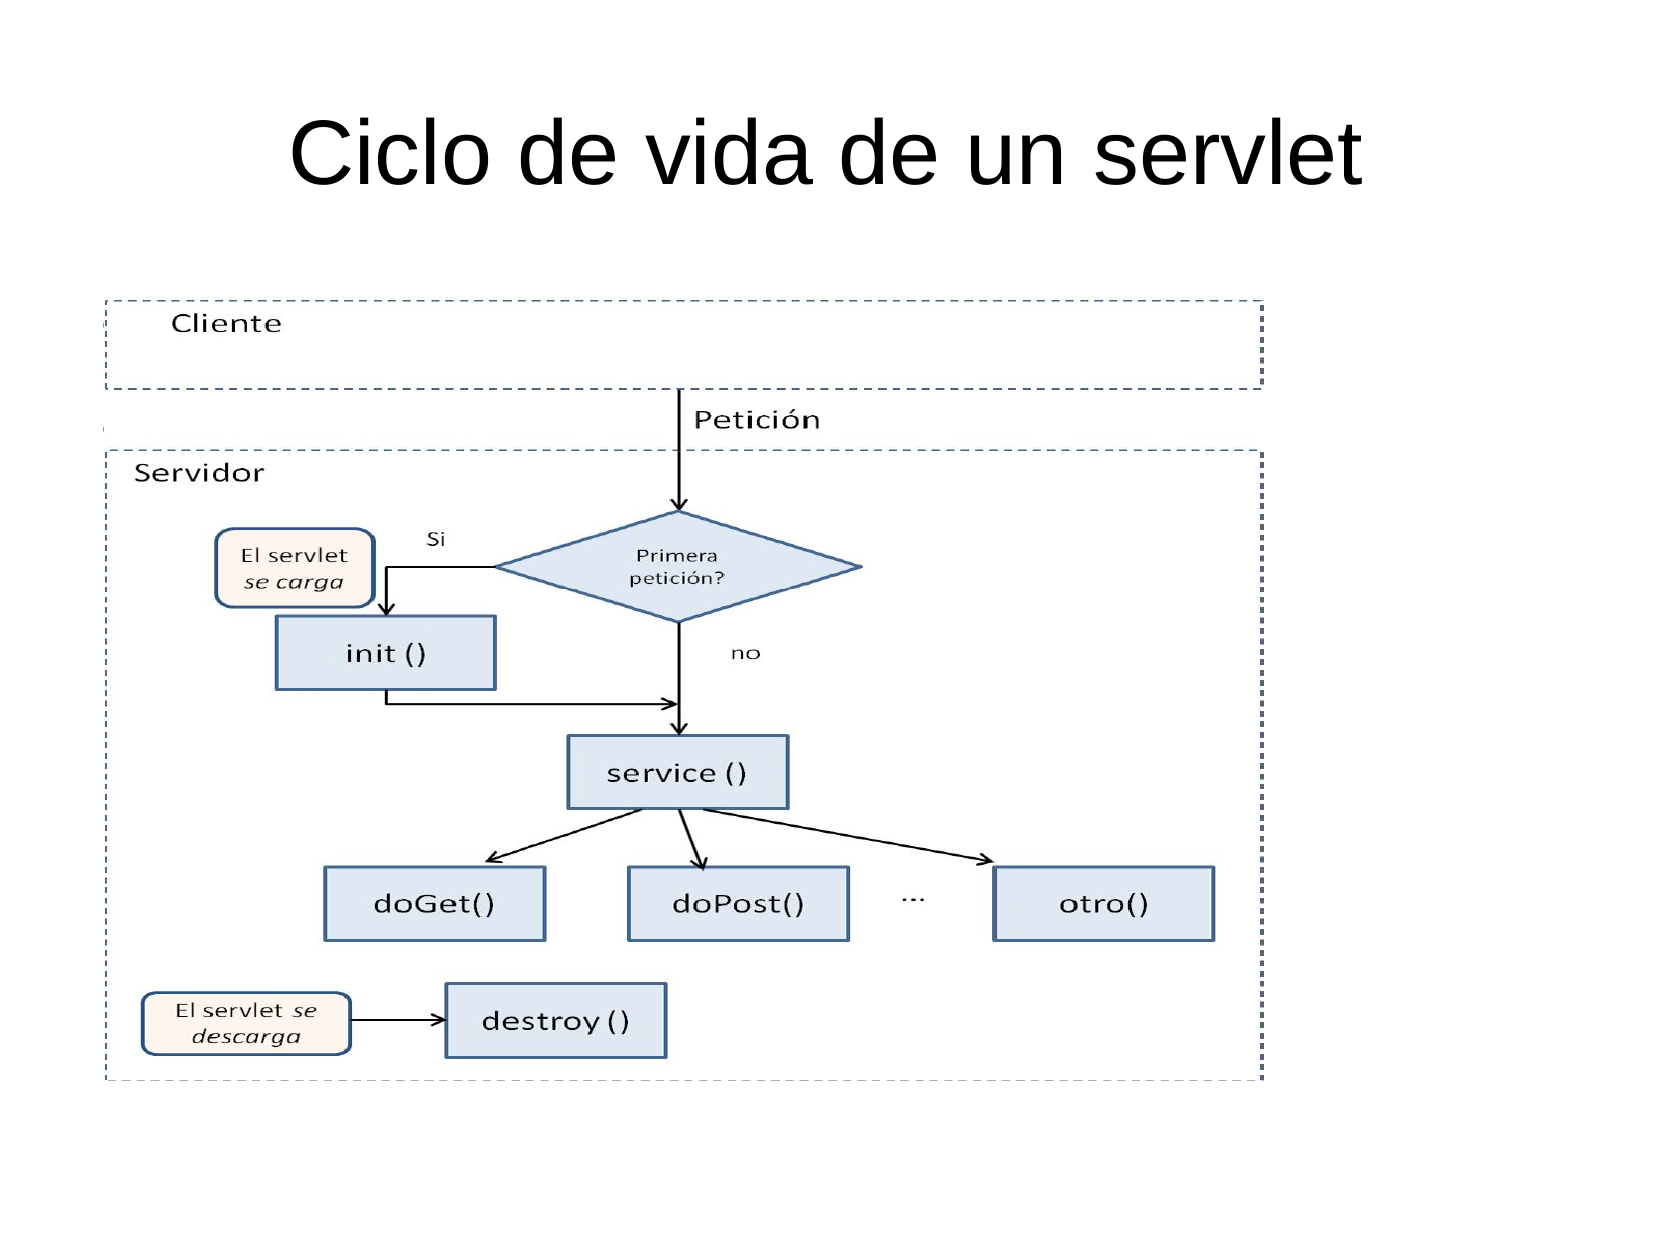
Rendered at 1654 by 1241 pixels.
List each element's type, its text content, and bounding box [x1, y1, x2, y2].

list F [82, 290, 1571, 1109]
title Ciclo de vida de un servlet [82, 49, 1571, 257]
picture [104, 296, 1264, 1081]
